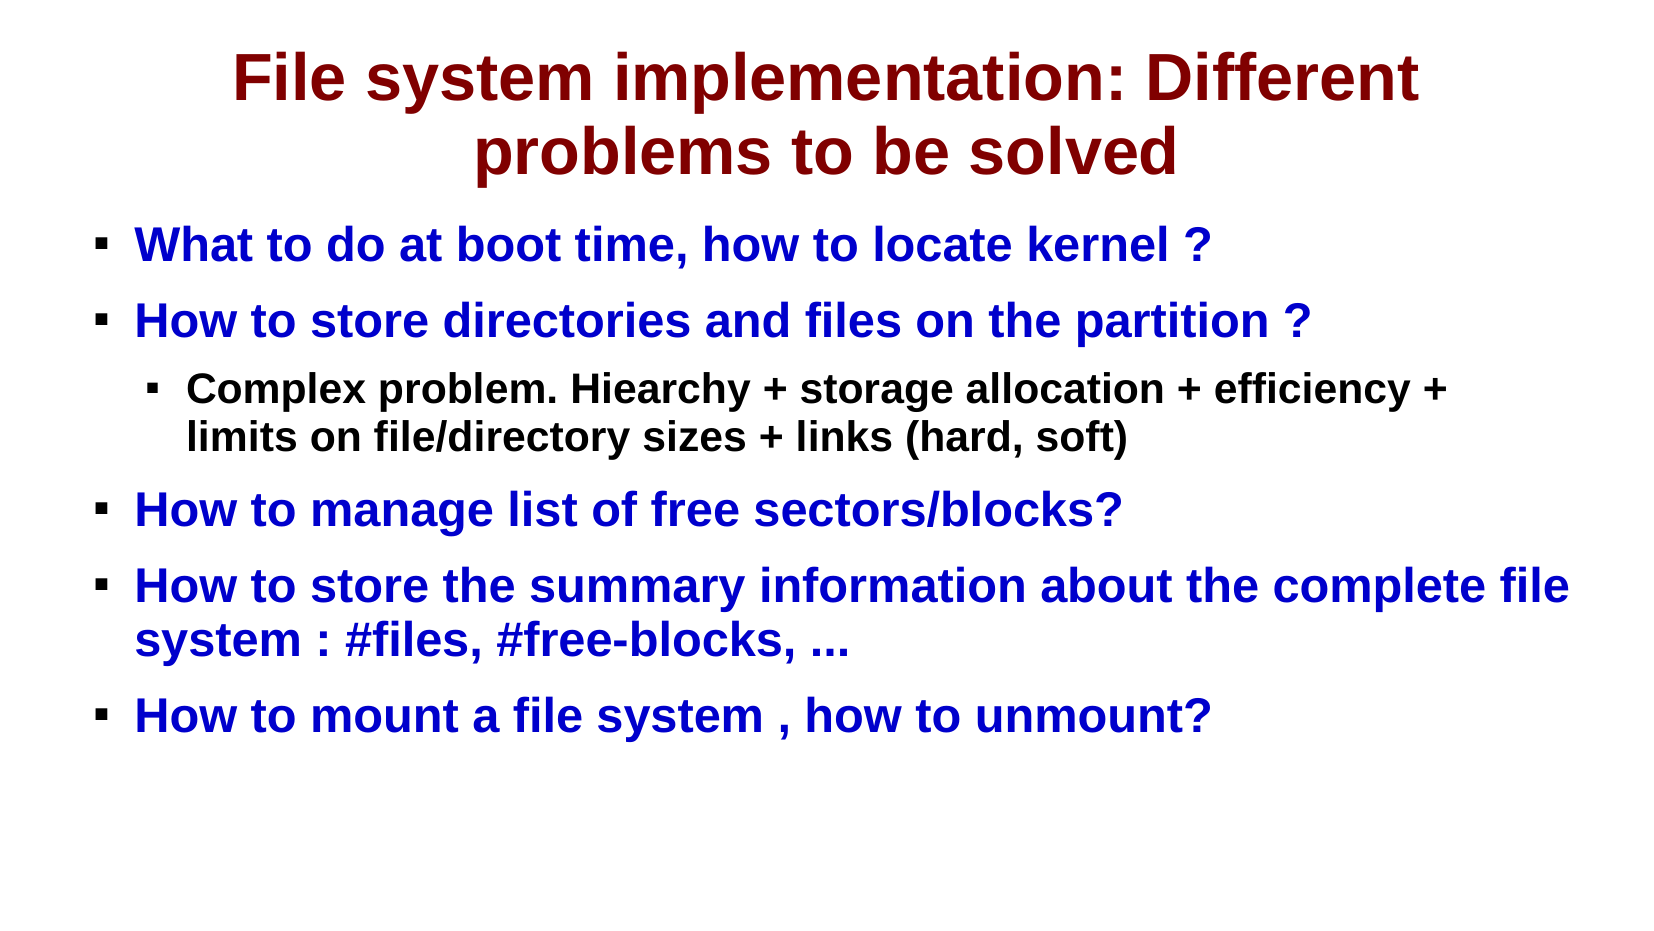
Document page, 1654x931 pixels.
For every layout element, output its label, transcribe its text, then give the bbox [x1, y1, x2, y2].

list What to do at boot time, how to locate kernel ? How to store directories and files on the partition ? Complex problem. Hiearchy + storage allocation + efficiency + limits on file/directory sizes + links (hard, soft) How to manage list of free sectors/blocks? How to store the summary information about the complete file system : #files, #free-blocks, ... How to mount a file system , how to unmount? [82, 217, 1571, 757]
title File system implementation: Different problems to be solved [82, 36, 1571, 193]
